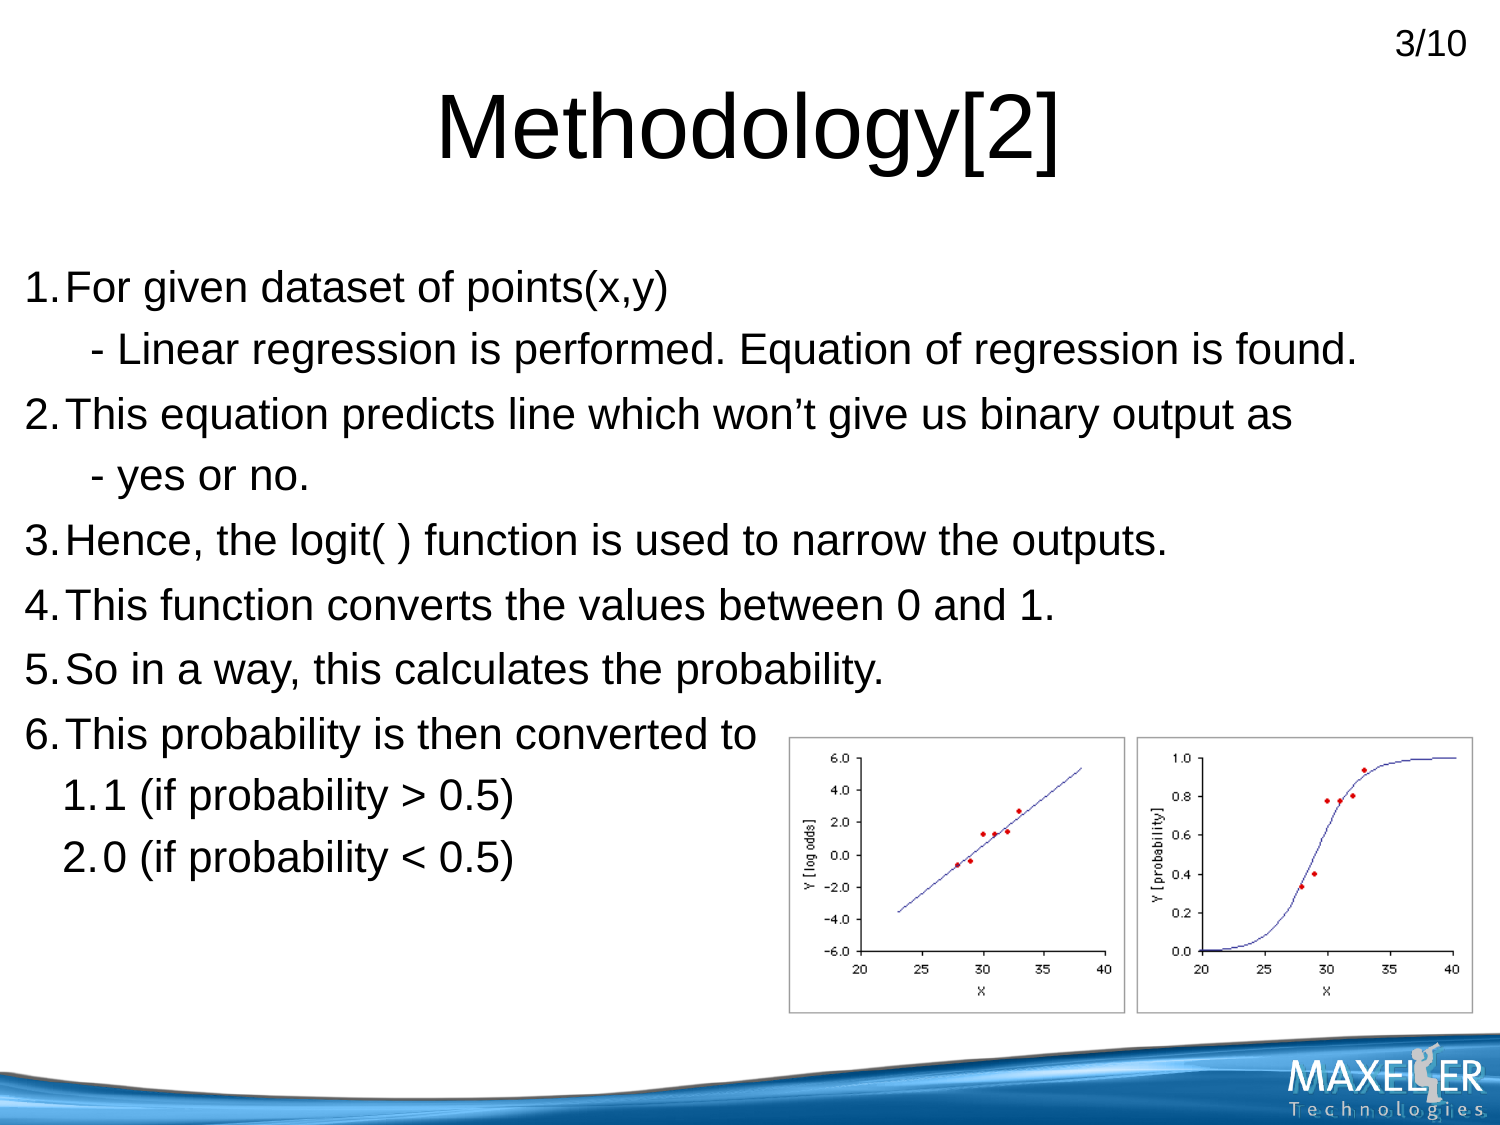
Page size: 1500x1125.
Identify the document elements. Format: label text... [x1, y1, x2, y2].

list For given dataset of points(x,y) - Linear regression is performed. Equation of regression is found. This equation predicts line which won’t give us binary output as - yes or no. Hence, the logit( ) function is used to narrow the outputs. This function converts the values between 0 and 1. So in a way, this calculates the probability. This probability is then converted to 1 (if probability > 0.5) 0 (if probability < 0.5) [15, 263, 1366, 916]
title Methodology[2] [75, 45, 1424, 208]
text_box 3/10 [1380, 15, 1486, 72]
picture [780, 732, 1486, 1021]
picture [0, 1023, 1500, 1125]
